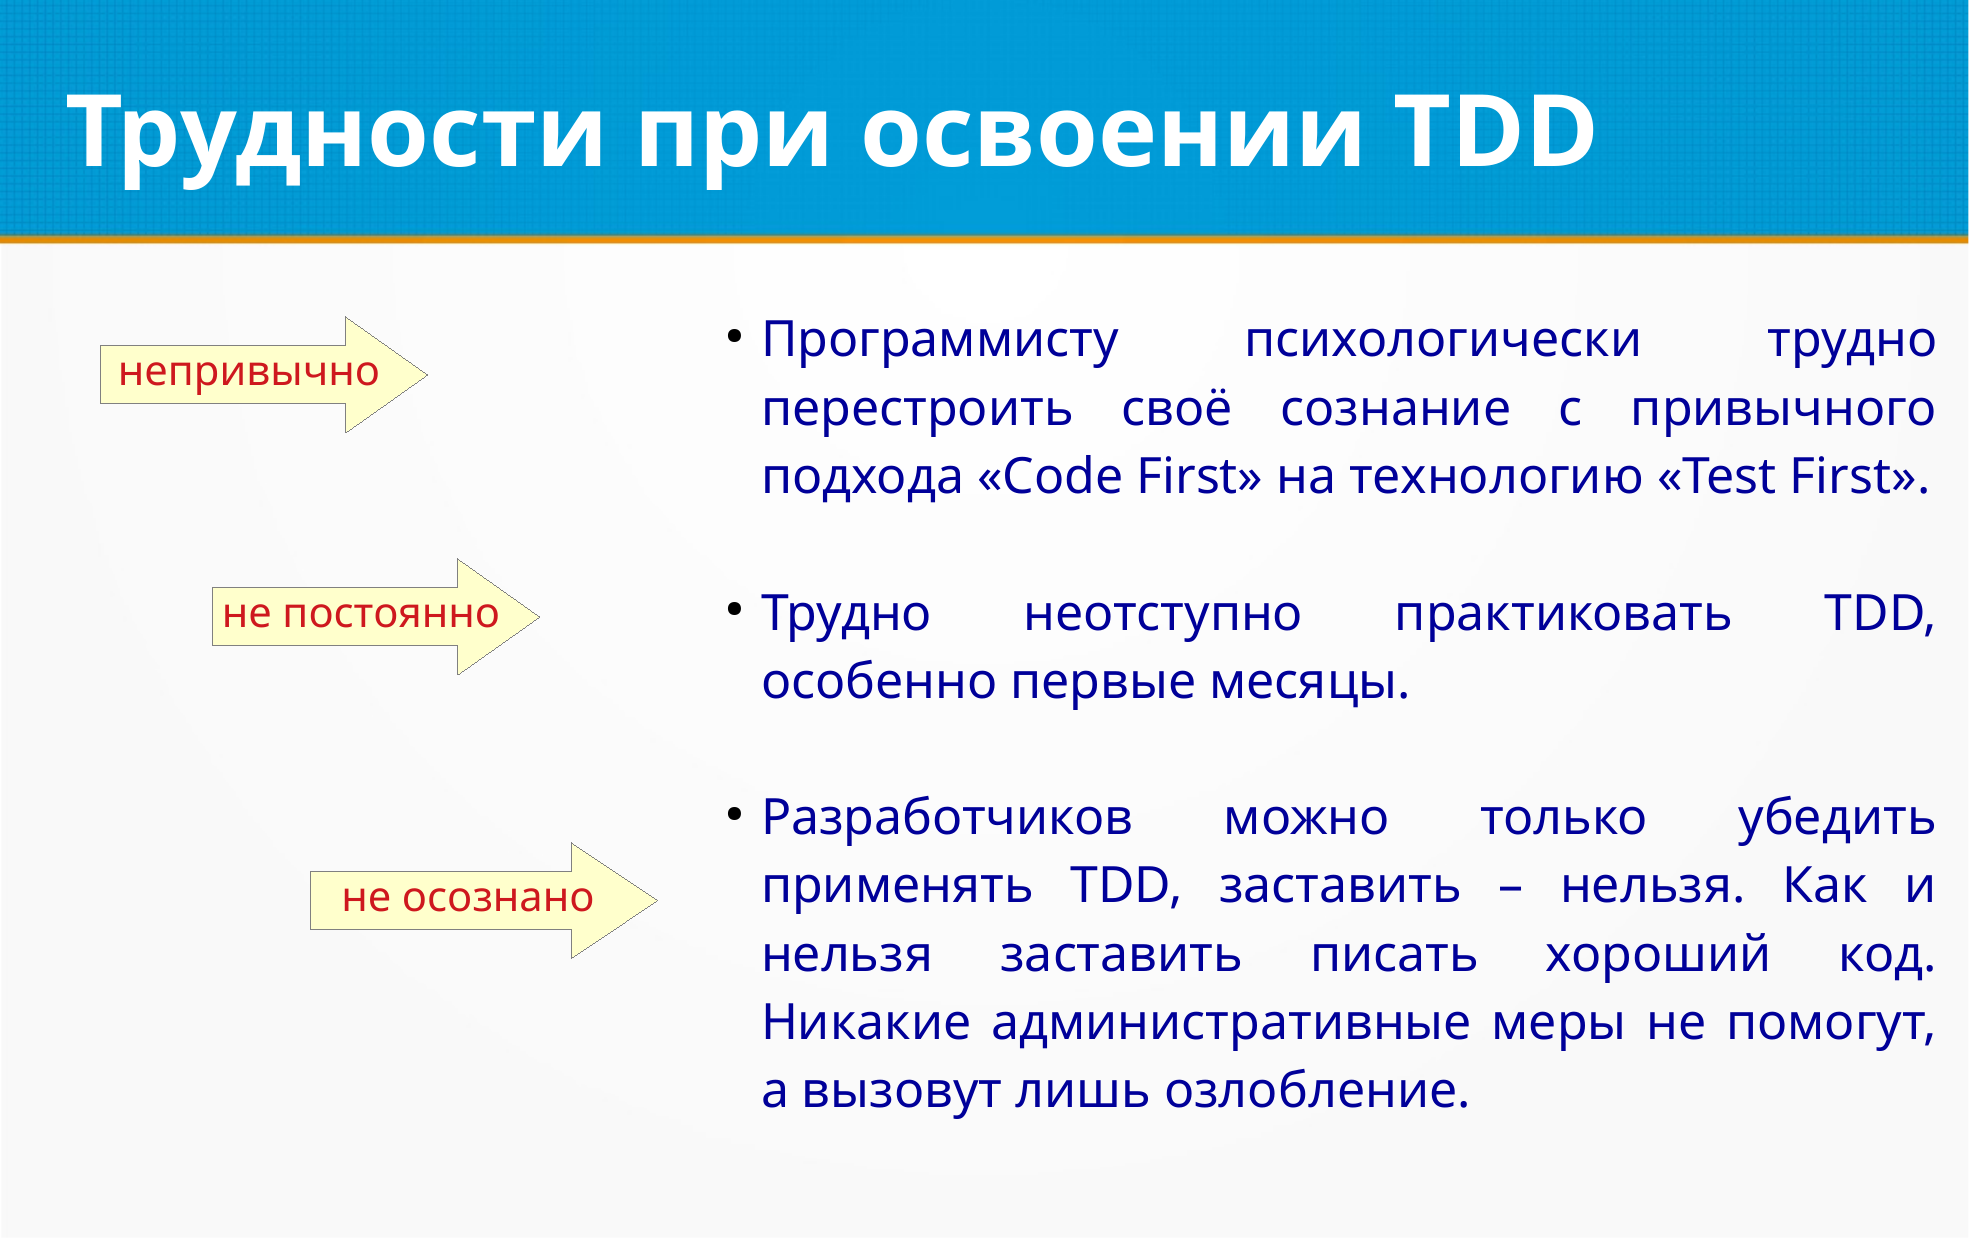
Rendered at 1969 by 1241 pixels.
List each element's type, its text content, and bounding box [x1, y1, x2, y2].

text_box Программисту психологически трудно перестроить своё сознание с привычного подхода «Code First» на технологию «Test First». Трудно неотступно практиковать TDD, особенно первые месяцы. Разработчиков можно только убедить применять TDD, заставить – нельзя. Как и нельзя заставить писать хороший код. Никакие административные меры не помогут, а вызовут лишь озлобление. [719, 244, 1944, 1182]
text_box не осознано [310, 842, 658, 959]
picture [0, 233, 1969, 1241]
text_box не постоянно [212, 558, 540, 675]
text_box Трудности при освоении TDD [59, 55, 1902, 200]
text_box непривычно [100, 316, 428, 433]
